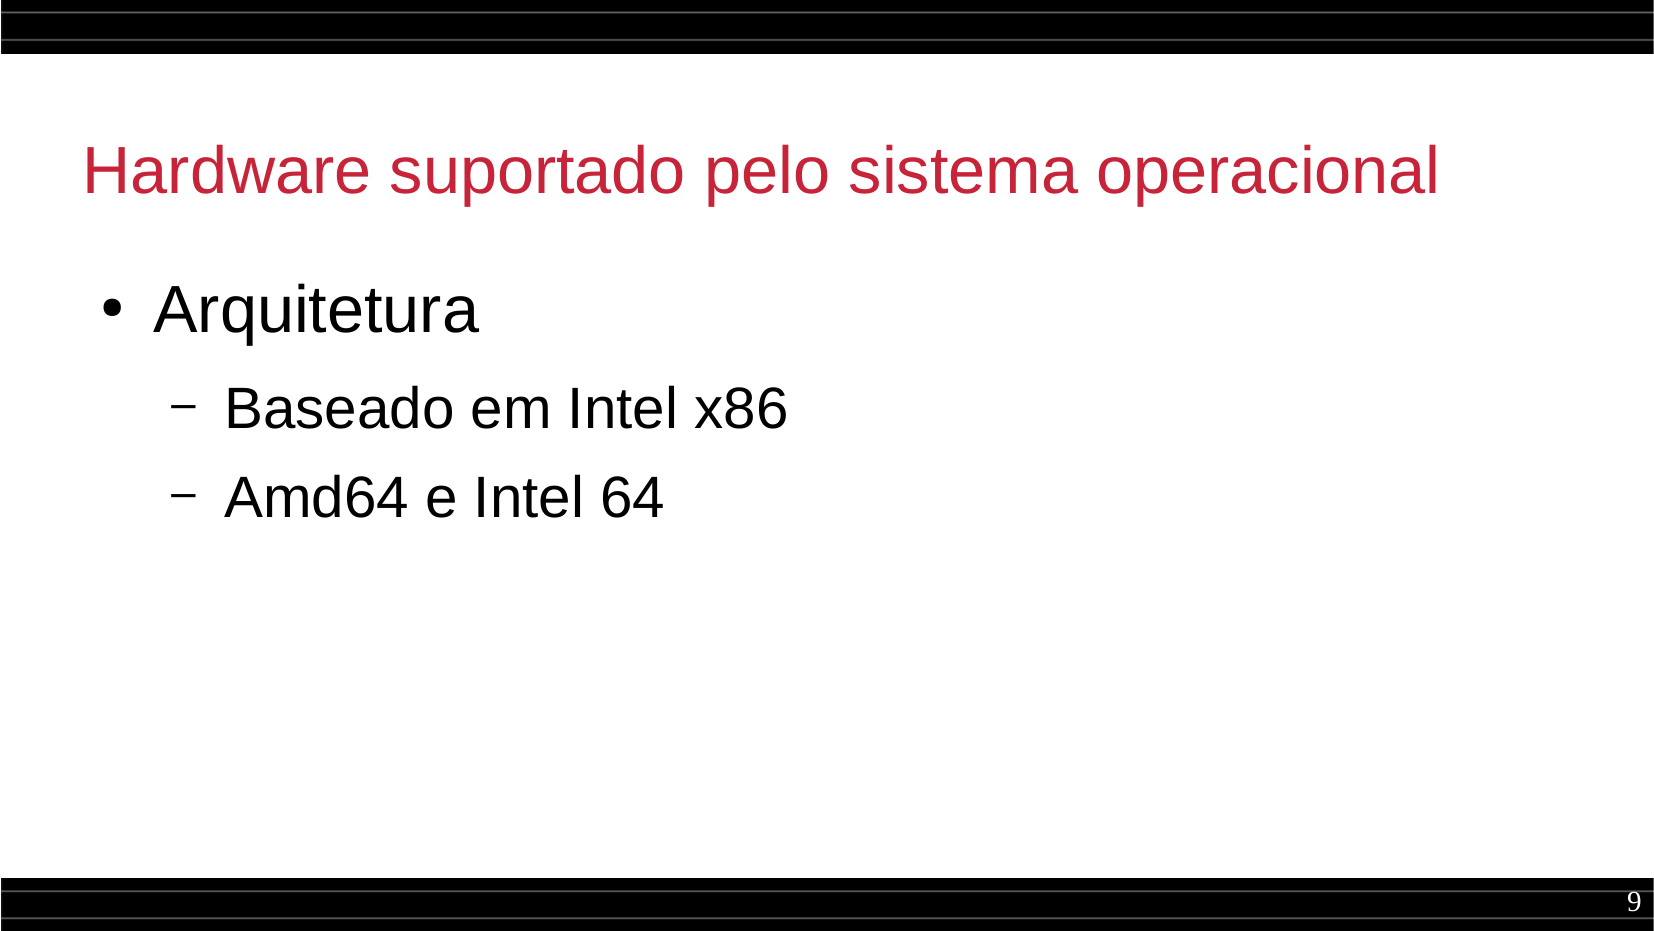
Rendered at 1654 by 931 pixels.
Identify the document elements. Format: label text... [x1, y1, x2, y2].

picture [1, 878, 1654, 931]
picture [1, 0, 1654, 54]
title Hardware suportado pelo sistema operacional [82, 92, 1571, 248]
list Arquitetura Baseado em Intel x86 Amd64 e Intel 64 [82, 271, 1571, 758]
